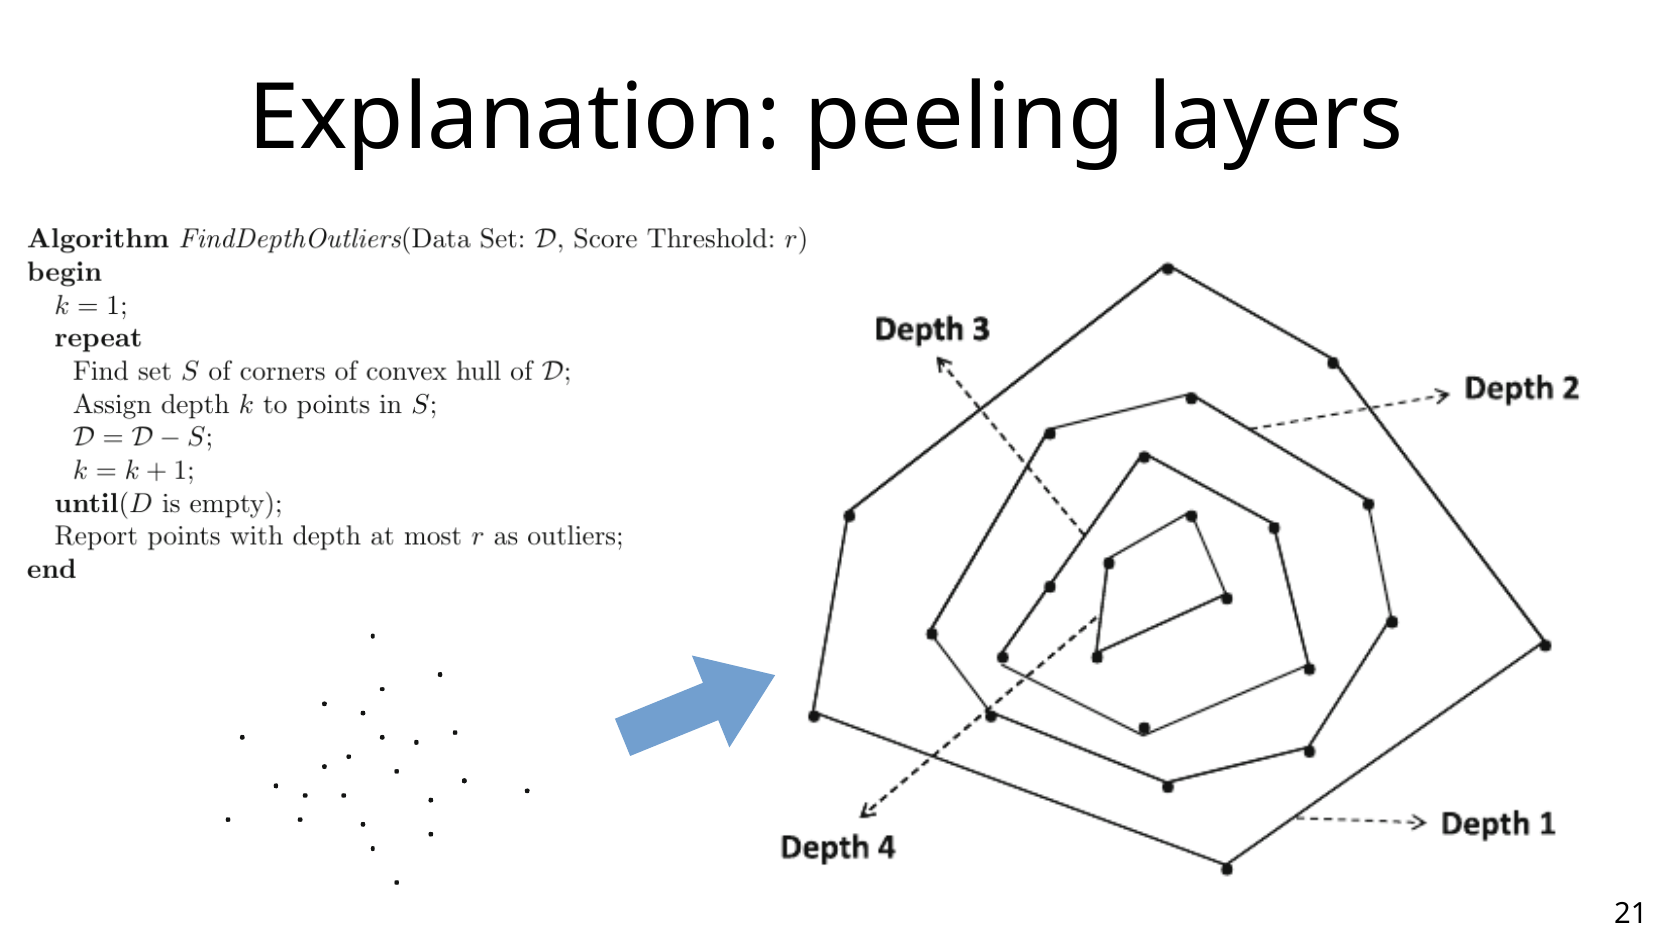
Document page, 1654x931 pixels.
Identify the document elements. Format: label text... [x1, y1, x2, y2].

picture [195, 620, 555, 892]
picture [12, 208, 1614, 902]
title Explanation: peeling layers [82, 1, 1571, 226]
text_box [614, 655, 776, 756]
